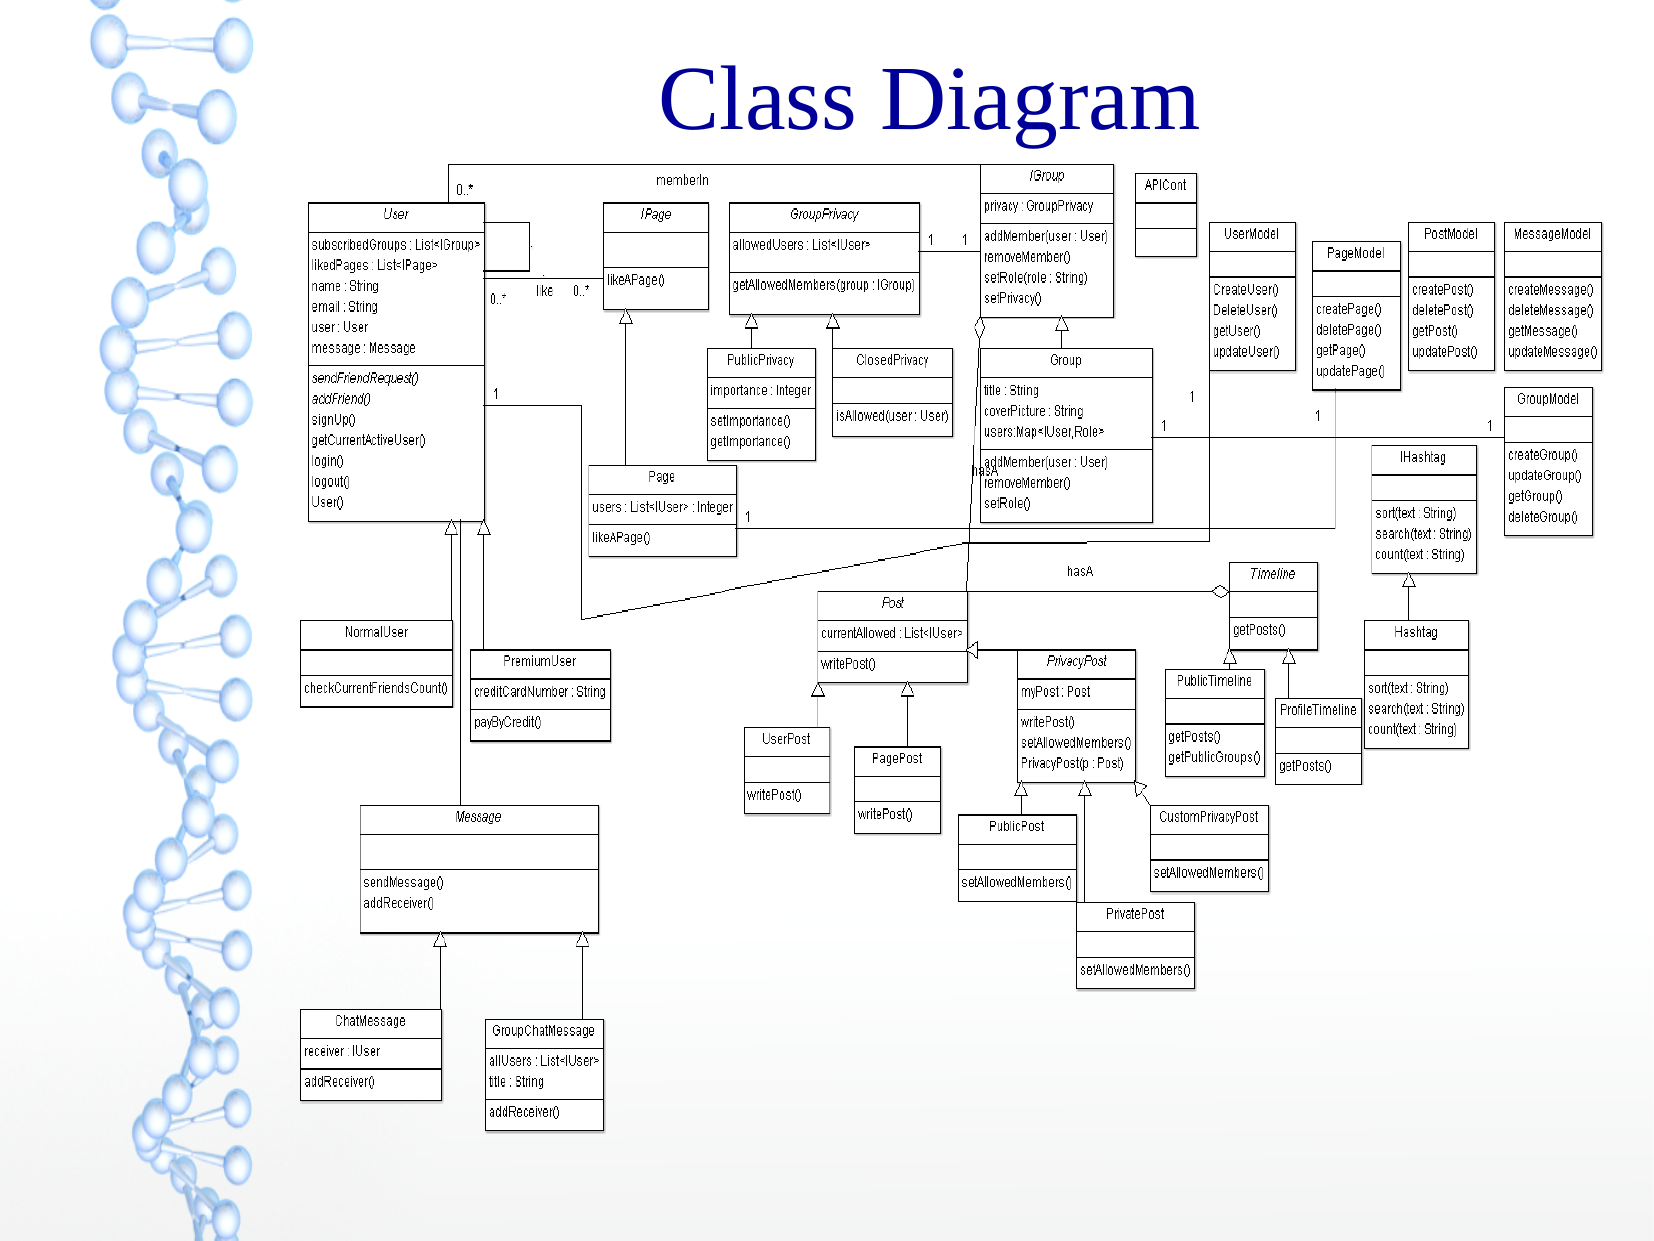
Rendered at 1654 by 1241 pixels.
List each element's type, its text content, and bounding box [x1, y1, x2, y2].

title Class Diagram [265, 47, 1595, 151]
picture [0, 0, 1654, 1241]
